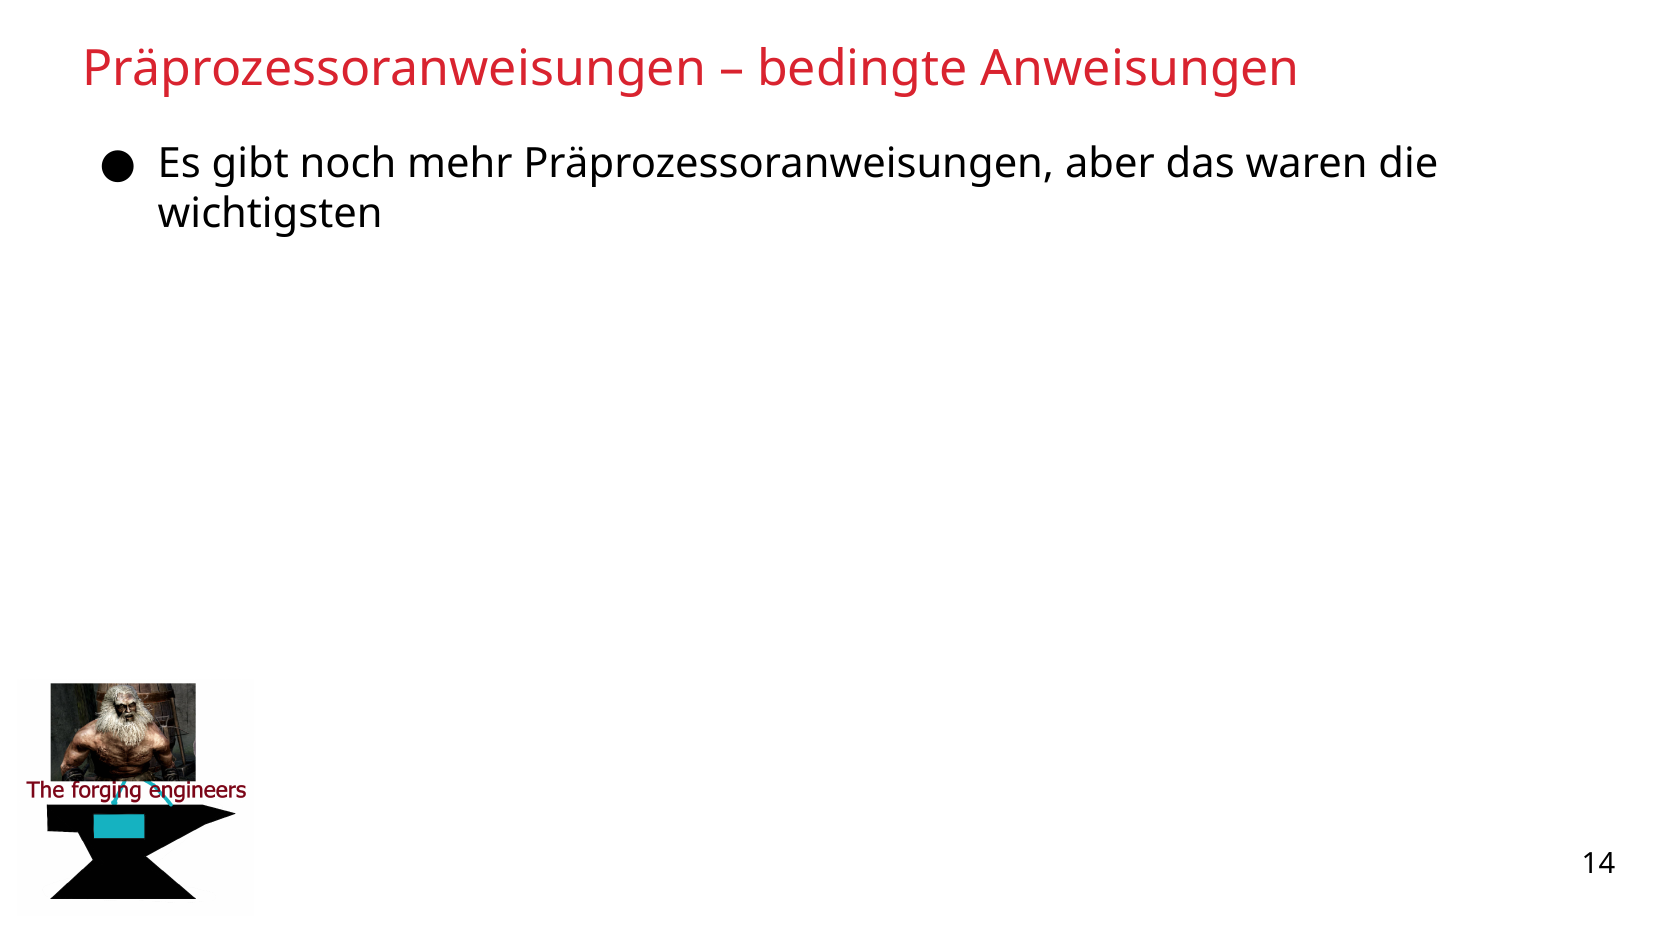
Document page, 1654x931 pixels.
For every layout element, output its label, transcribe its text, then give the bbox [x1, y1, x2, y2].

title Präprozessoranweisungen – bedingte Anweisungen [82, 37, 1571, 95]
text_box Es gibt noch mehr Präprozessoranweisungen, aber das waren die wichtigsten [82, 135, 1548, 249]
picture [17, 679, 254, 916]
